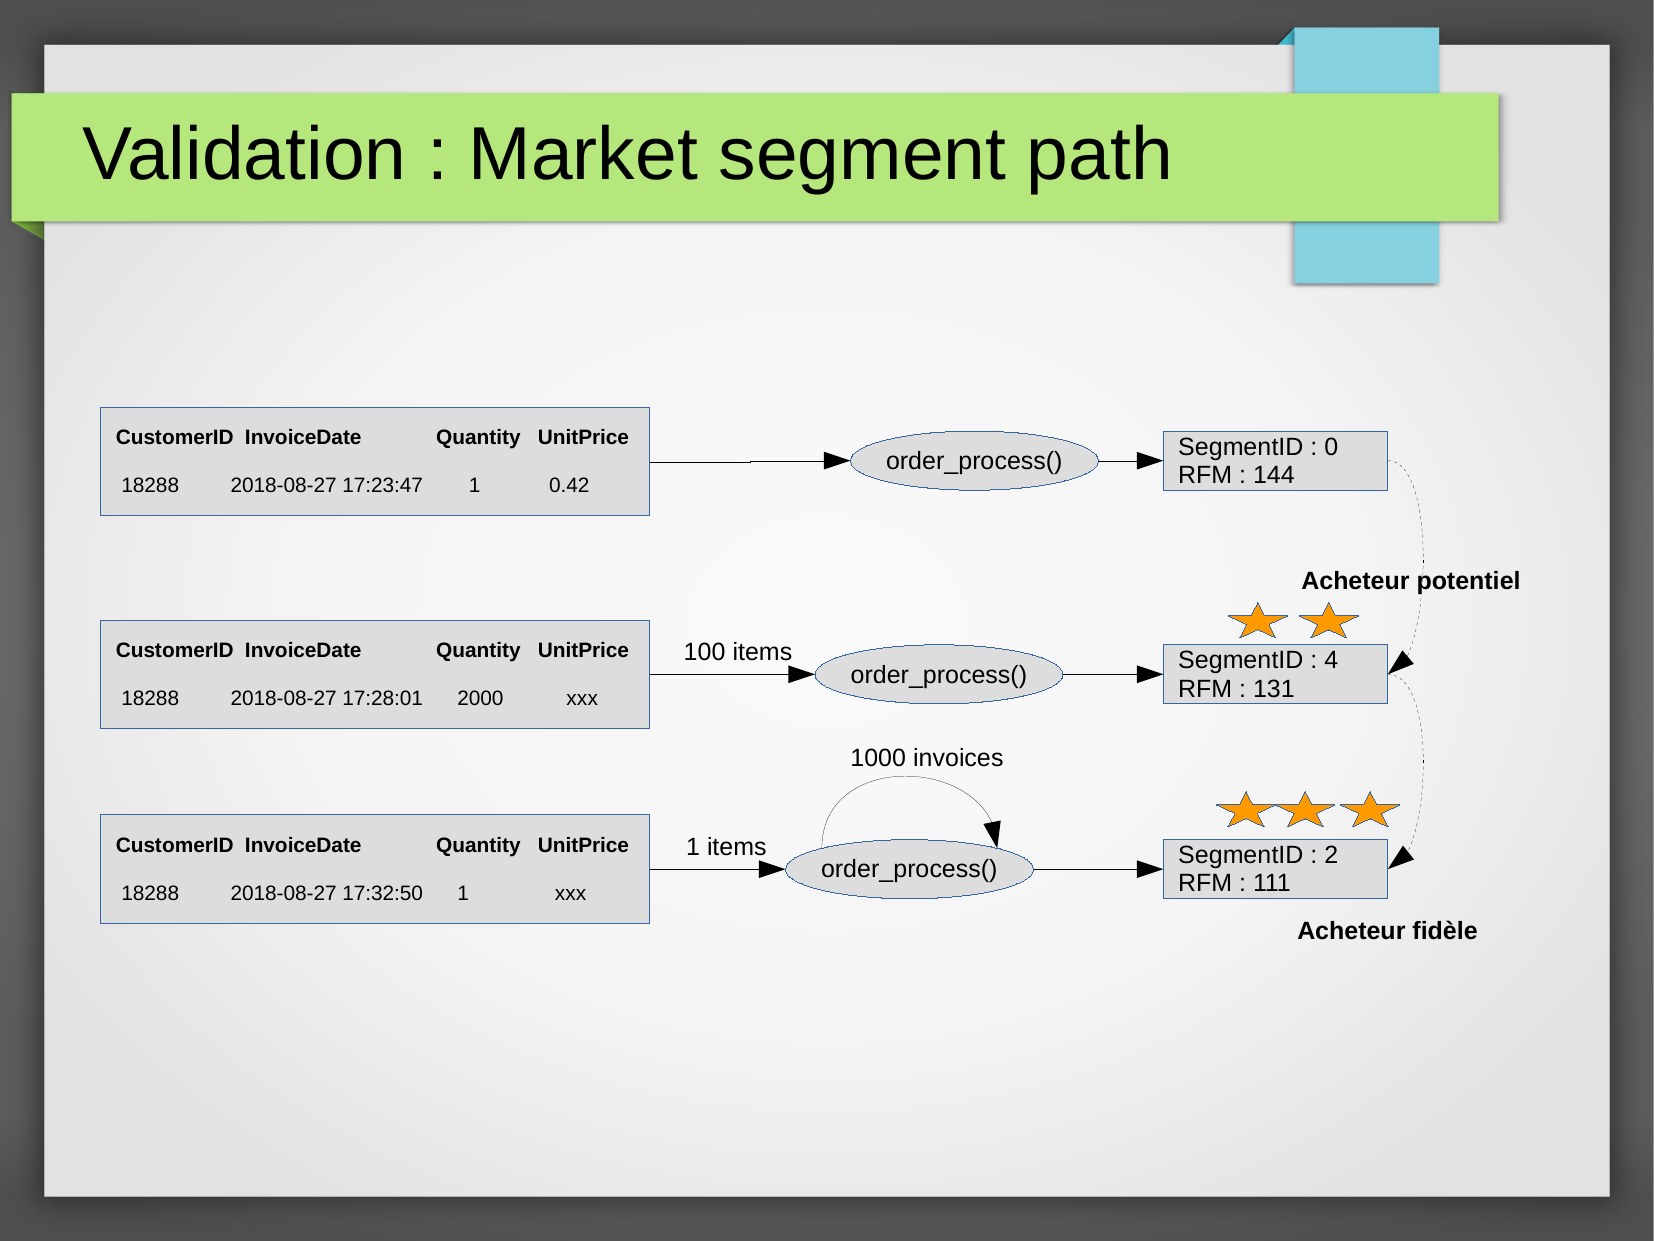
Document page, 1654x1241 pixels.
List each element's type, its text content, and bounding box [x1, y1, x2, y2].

text_box [1340, 791, 1400, 827]
text_box order_process() [785, 839, 1034, 899]
text_box order_process() [815, 644, 1063, 704]
text_box [1228, 603, 1288, 638]
text_box CustomerID InvoiceDate Quantity UnitPrice 18288 2018-08-27 17:28:01 2000 xxx [100, 620, 650, 729]
text_box 1000 invoices [814, 736, 1040, 780]
text_box [1299, 603, 1359, 638]
text_box SegmentID : 2 RFM : 111 [1163, 839, 1388, 899]
text_box Acheteur fidèle [1228, 909, 1548, 953]
text_box Acheteur potentiel [1251, 559, 1571, 603]
text_box [1216, 791, 1335, 827]
text_box 1 items [649, 820, 804, 869]
text_box CustomerID InvoiceDate Quantity UnitPrice 18288 2018-08-27 17:23:47 1 0.42 [100, 407, 650, 516]
text_box SegmentID : 4 RFM : 131 [1163, 644, 1388, 704]
picture [0, 0, 1654, 1241]
text_box CustomerID InvoiceDate Quantity UnitPrice 18288 2018-08-27 17:32:50 1 xxx [100, 814, 650, 924]
text_box 100 items [661, 625, 815, 674]
text_box SegmentID : 0 RFM : 144 [1163, 431, 1388, 491]
text_box order_process() [850, 431, 1099, 491]
title Validation : Market segment path [82, 106, 1465, 201]
